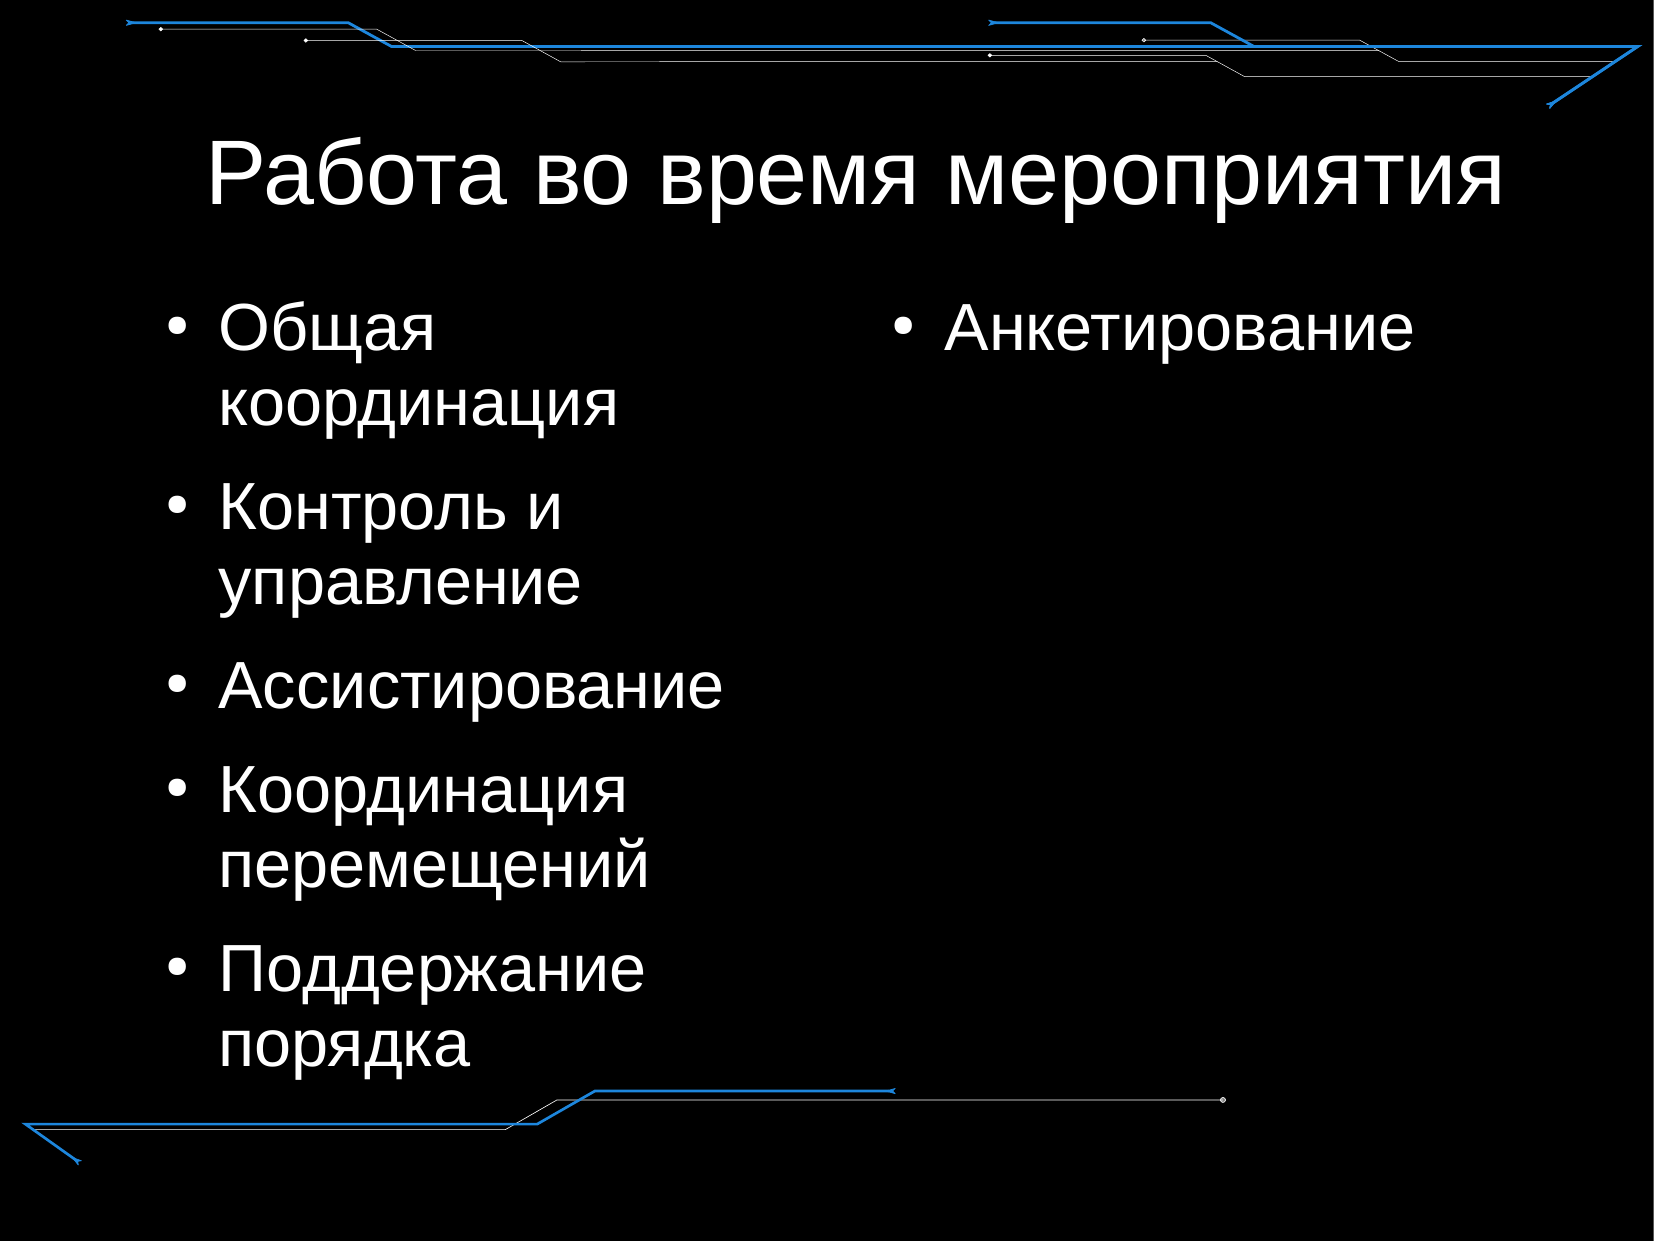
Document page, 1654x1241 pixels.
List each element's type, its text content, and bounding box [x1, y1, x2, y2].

list Анкетирование [873, 289, 1566, 1010]
title Работа во время мероприятия [147, 84, 1565, 262]
list Общая координация Контроль и управление Ассистирование Координация перемещений Поддержание порядка [147, 289, 840, 1081]
